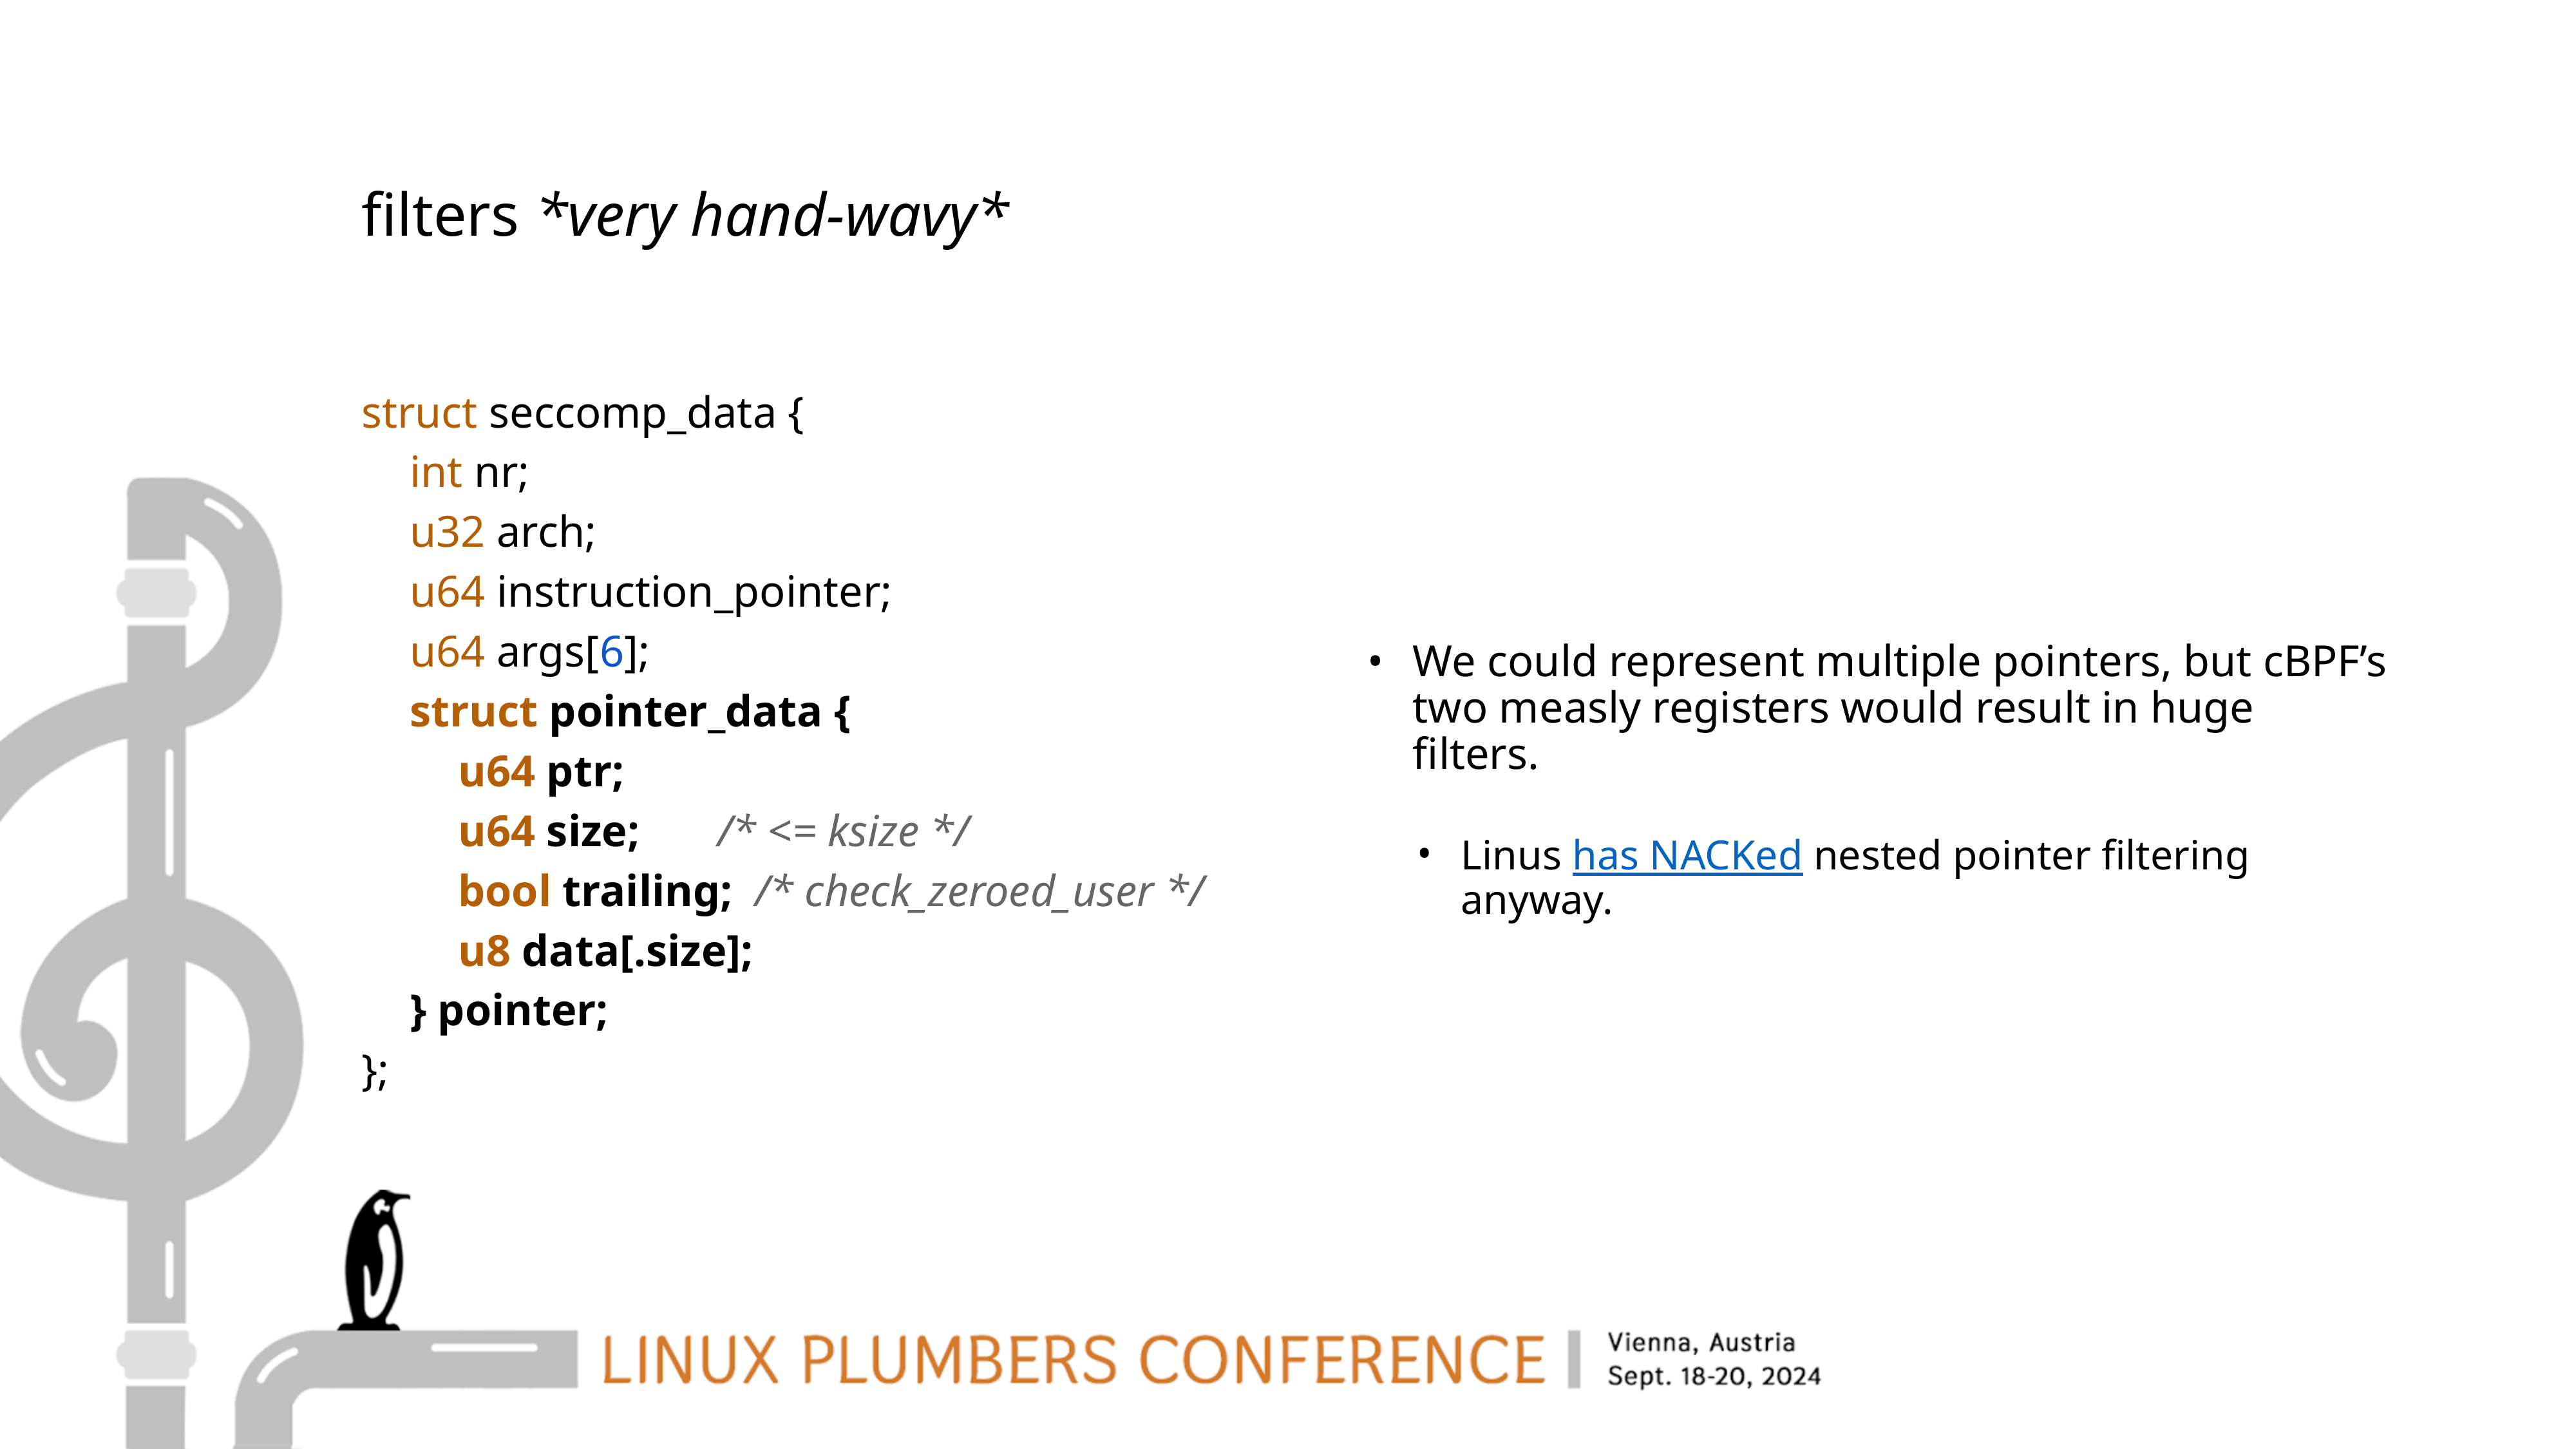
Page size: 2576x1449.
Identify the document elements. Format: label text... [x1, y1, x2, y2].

picture [0, 0, 2576, 1449]
list struct seccomp_data { int nr; u32 arch; u64 instruction_pointer; u64 args[6]; struct pointer_data { u64 ptr; u64 size; /* <= ksize */ bool trailing; /* check_zeroed_user */ u8 data[.size]; } pointer; }; [352, 385, 1325, 1177]
list We could represent multiple pointers, but cBPF’s two measly registers would result in huge filters. Linus has NACKed nested pointer filtering anyway. [1354, 385, 2399, 1177]
title filters *very hand-wavy* [352, 77, 2399, 357]
